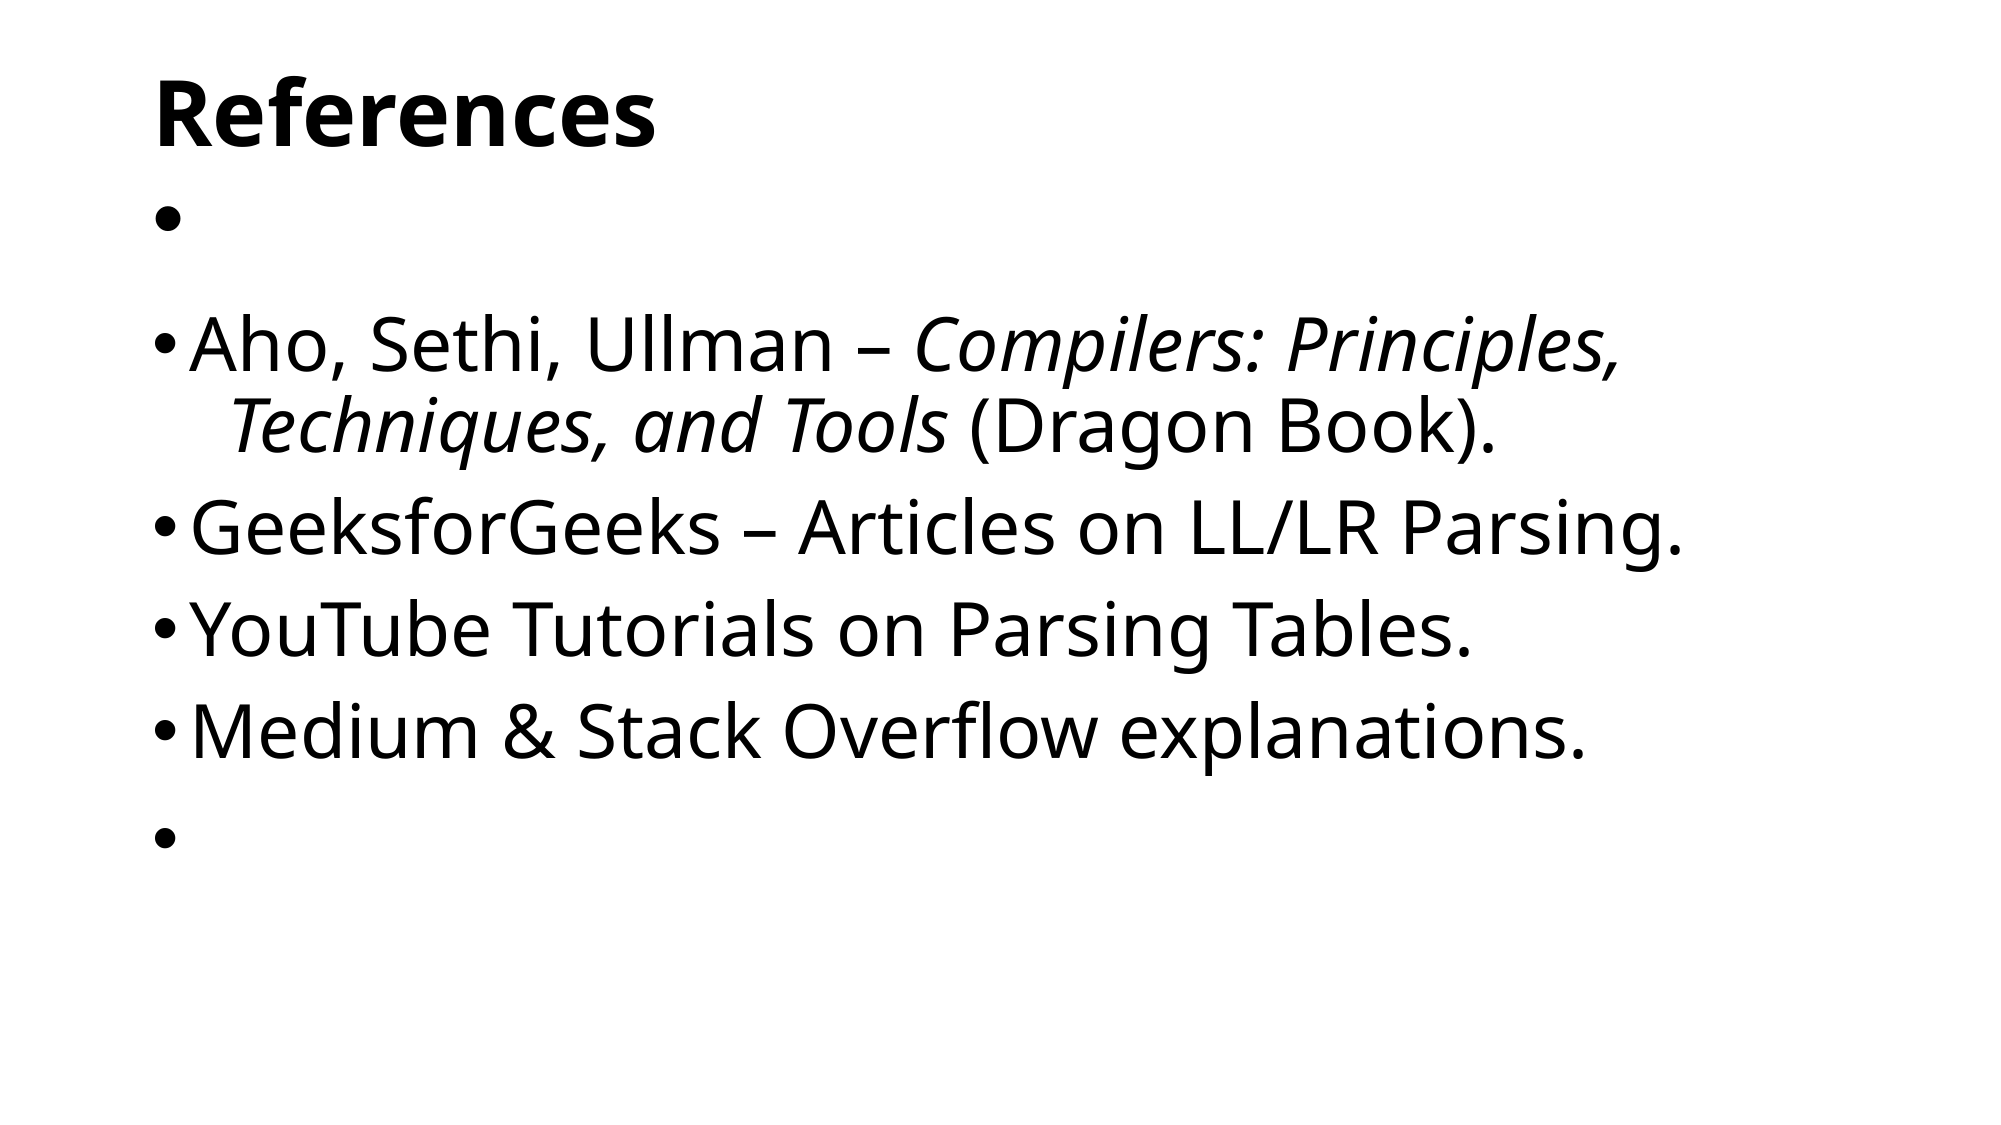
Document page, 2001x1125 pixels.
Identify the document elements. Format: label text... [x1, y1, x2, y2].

title References [137, 59, 1863, 278]
list Aho, Sethi, Ullman – Compilers: Principles, Techniques, and Tools (Dragon Book). GeeksforGeeks – Articles on LL/LR Parsing. YouTube Tutorials on Parsing Tables. Medium & Stack Overflow explanations. [137, 299, 1863, 1014]
